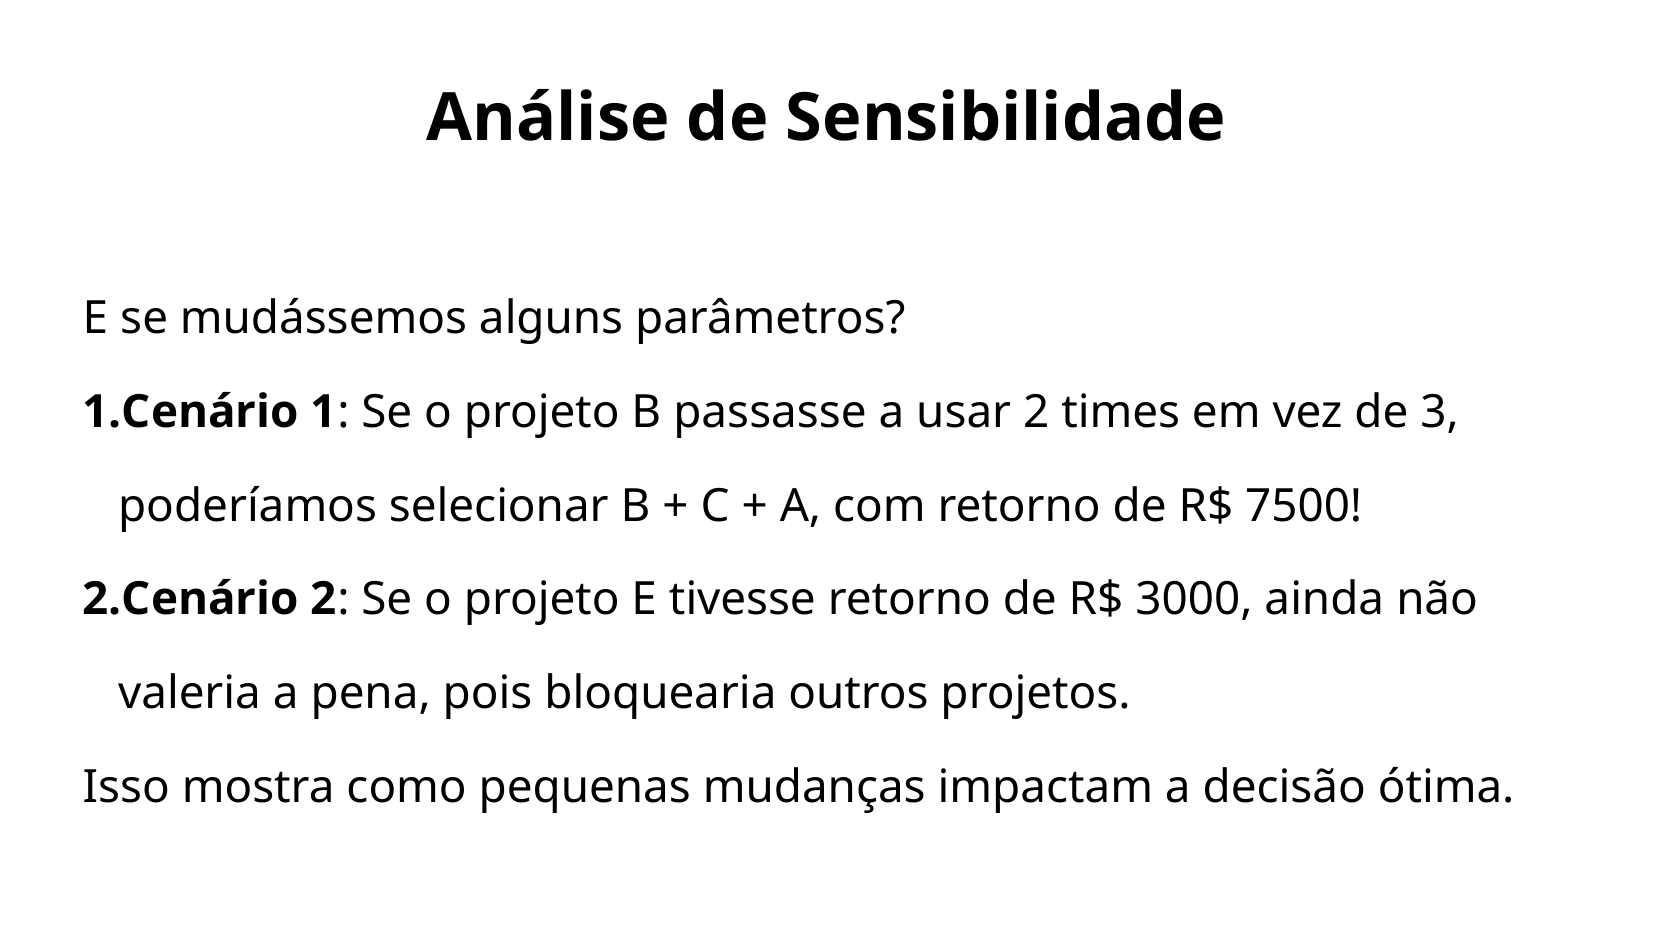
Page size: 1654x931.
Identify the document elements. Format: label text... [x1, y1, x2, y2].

title Análise de Sensibilidade [82, 37, 1571, 193]
subtitle E se mudássemos alguns parâmetros? Cenário 1: Se o projeto B passasse a usar 2 times em vez de 3, poderíamos selecionar B + C + A, com retorno de R$ 7500! Cenário 2: Se o projeto E tivesse retorno de R$ 3000, ainda não valeria a pena, pois bloquearia outros projetos. Isso mostra como pequenas mudanças impactam a decisão ótima. [82, 253, 1571, 835]
